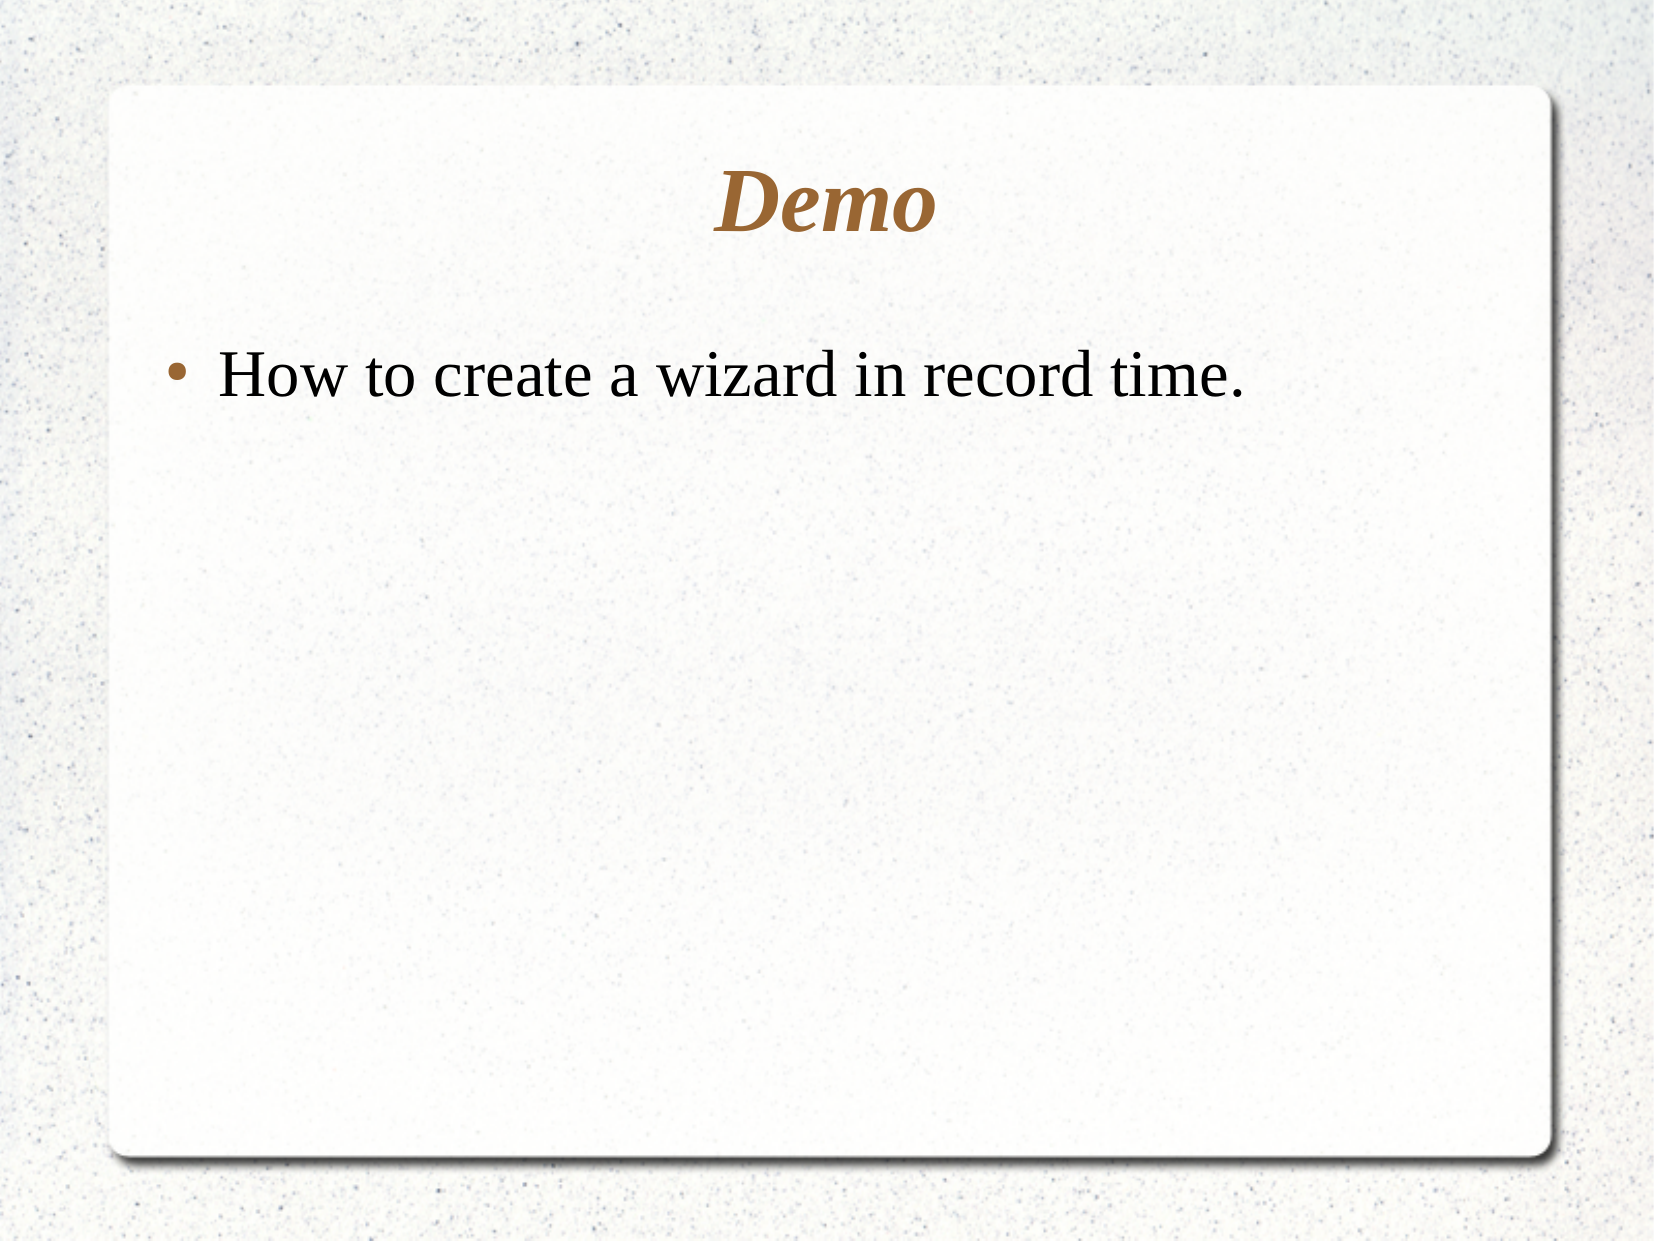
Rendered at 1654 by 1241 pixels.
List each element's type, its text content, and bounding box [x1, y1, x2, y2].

list How to create a wizard in record time. [147, 336, 1506, 1141]
picture [0, 0, 1654, 1241]
title Demo [118, 96, 1536, 304]
